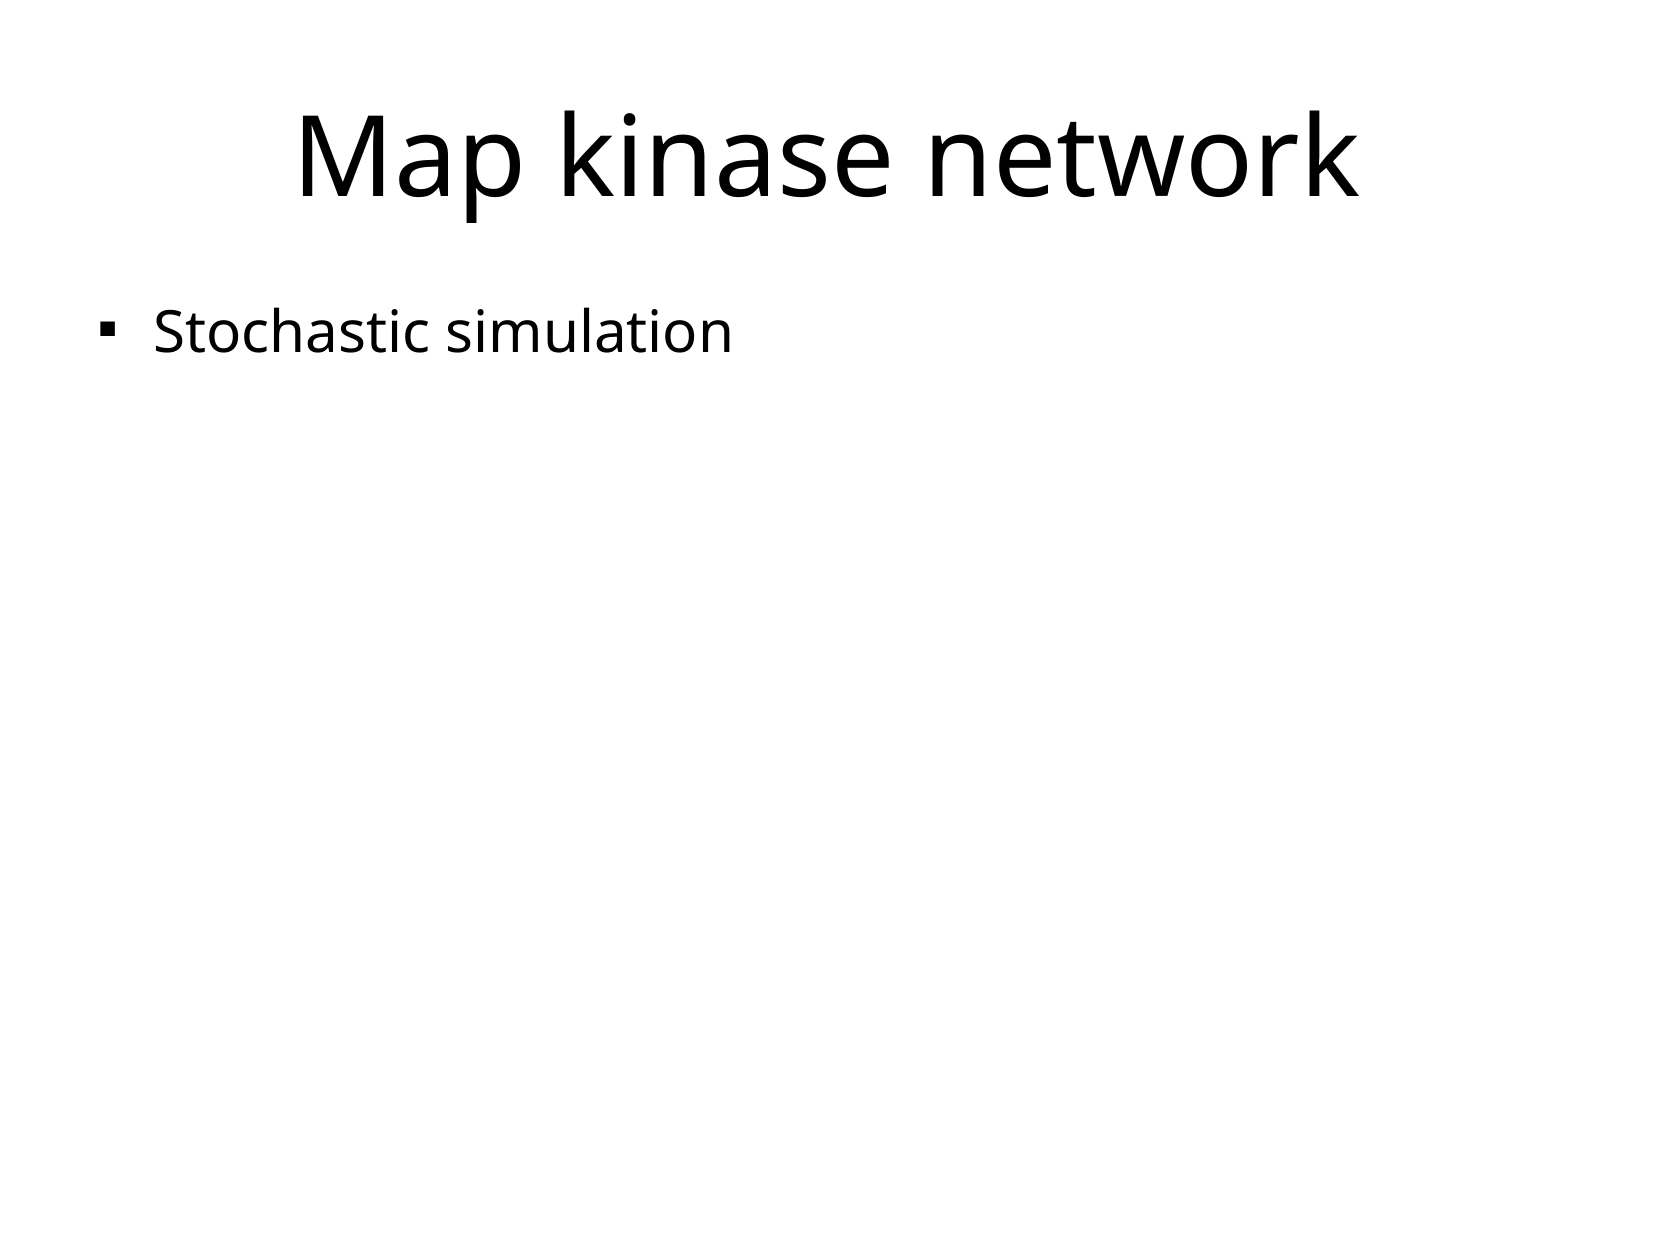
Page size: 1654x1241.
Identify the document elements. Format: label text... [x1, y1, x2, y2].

title Map kinase network [82, 49, 1571, 257]
list Stochastic simulation [82, 290, 1571, 1010]
